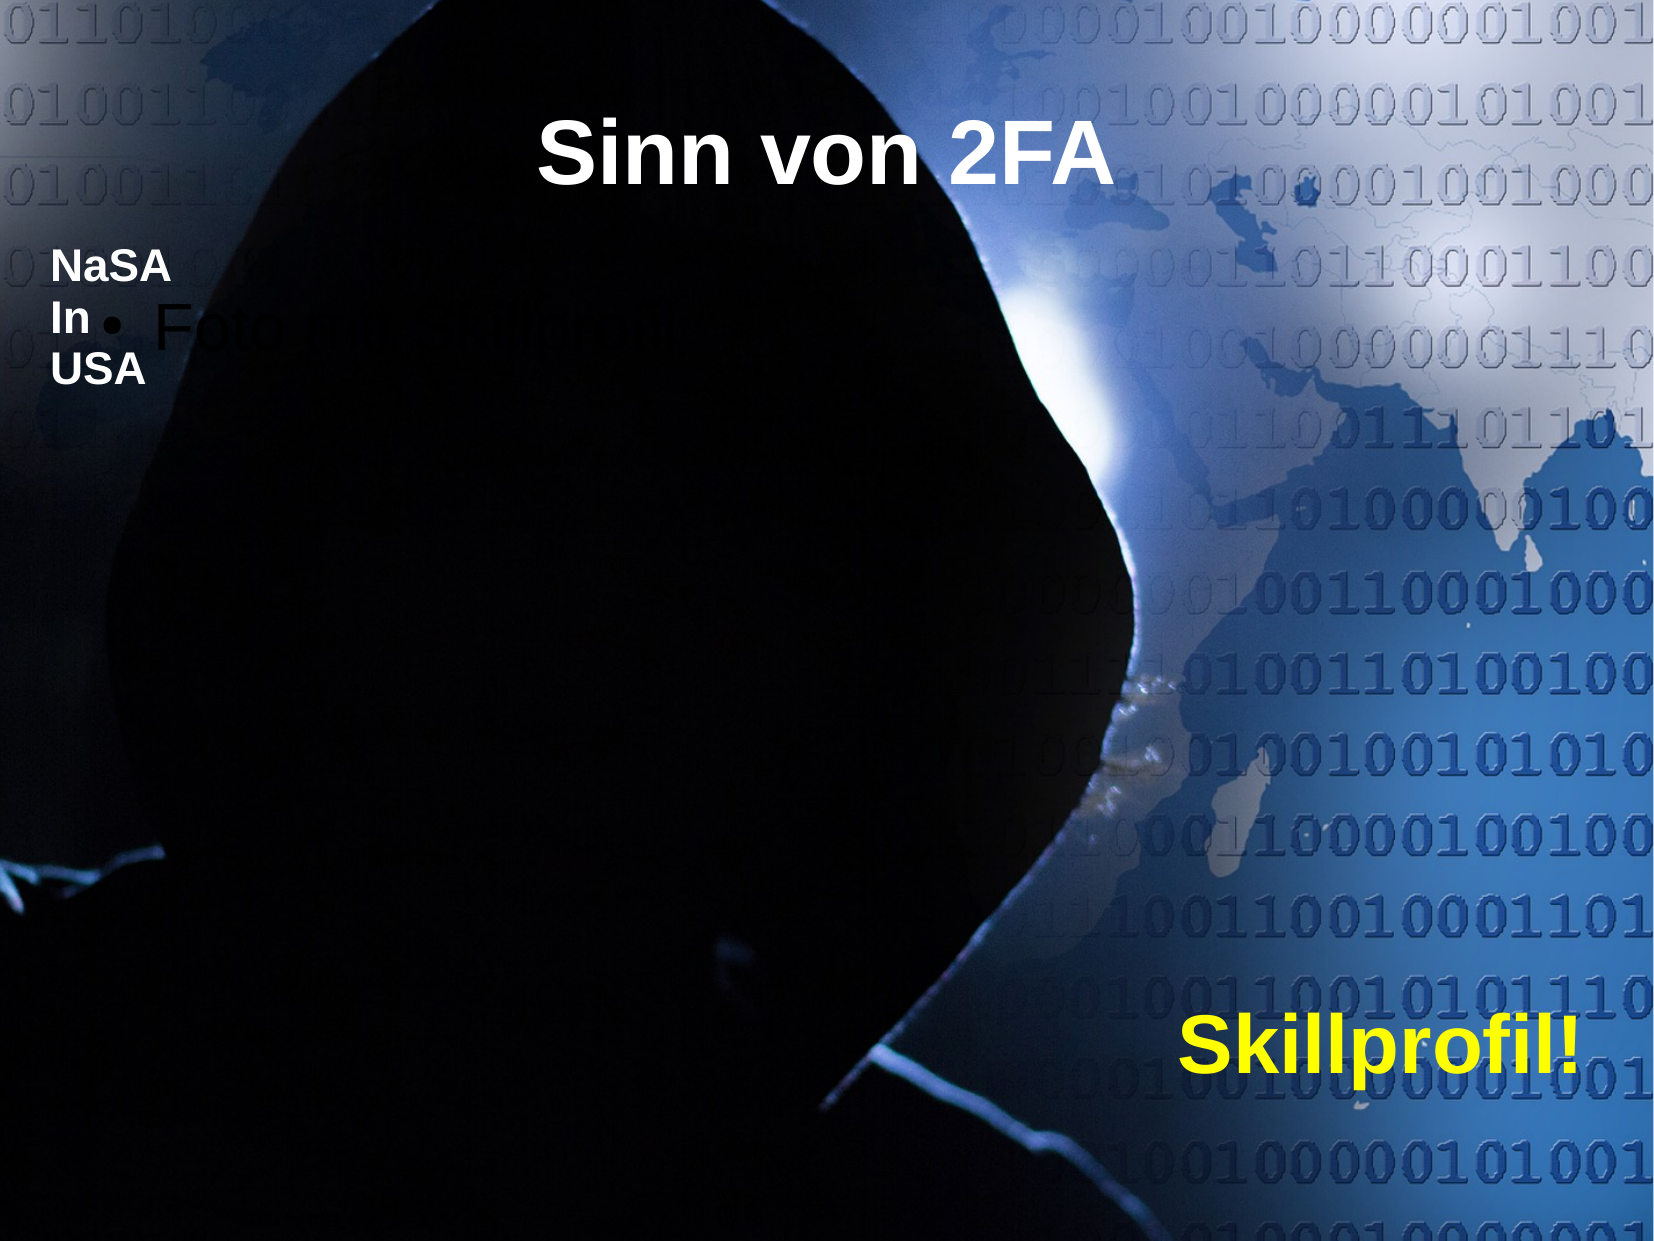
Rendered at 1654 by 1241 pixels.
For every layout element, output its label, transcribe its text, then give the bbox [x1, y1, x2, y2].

picture [0, 0, 1654, 1241]
text_box NaSA In USA [35, 232, 188, 402]
title Sinn von 2FA [82, 49, 1571, 257]
text_box Skillprofil! [1163, 990, 1654, 1099]
list Foto mit Skillprofil [82, 290, 1571, 1010]
